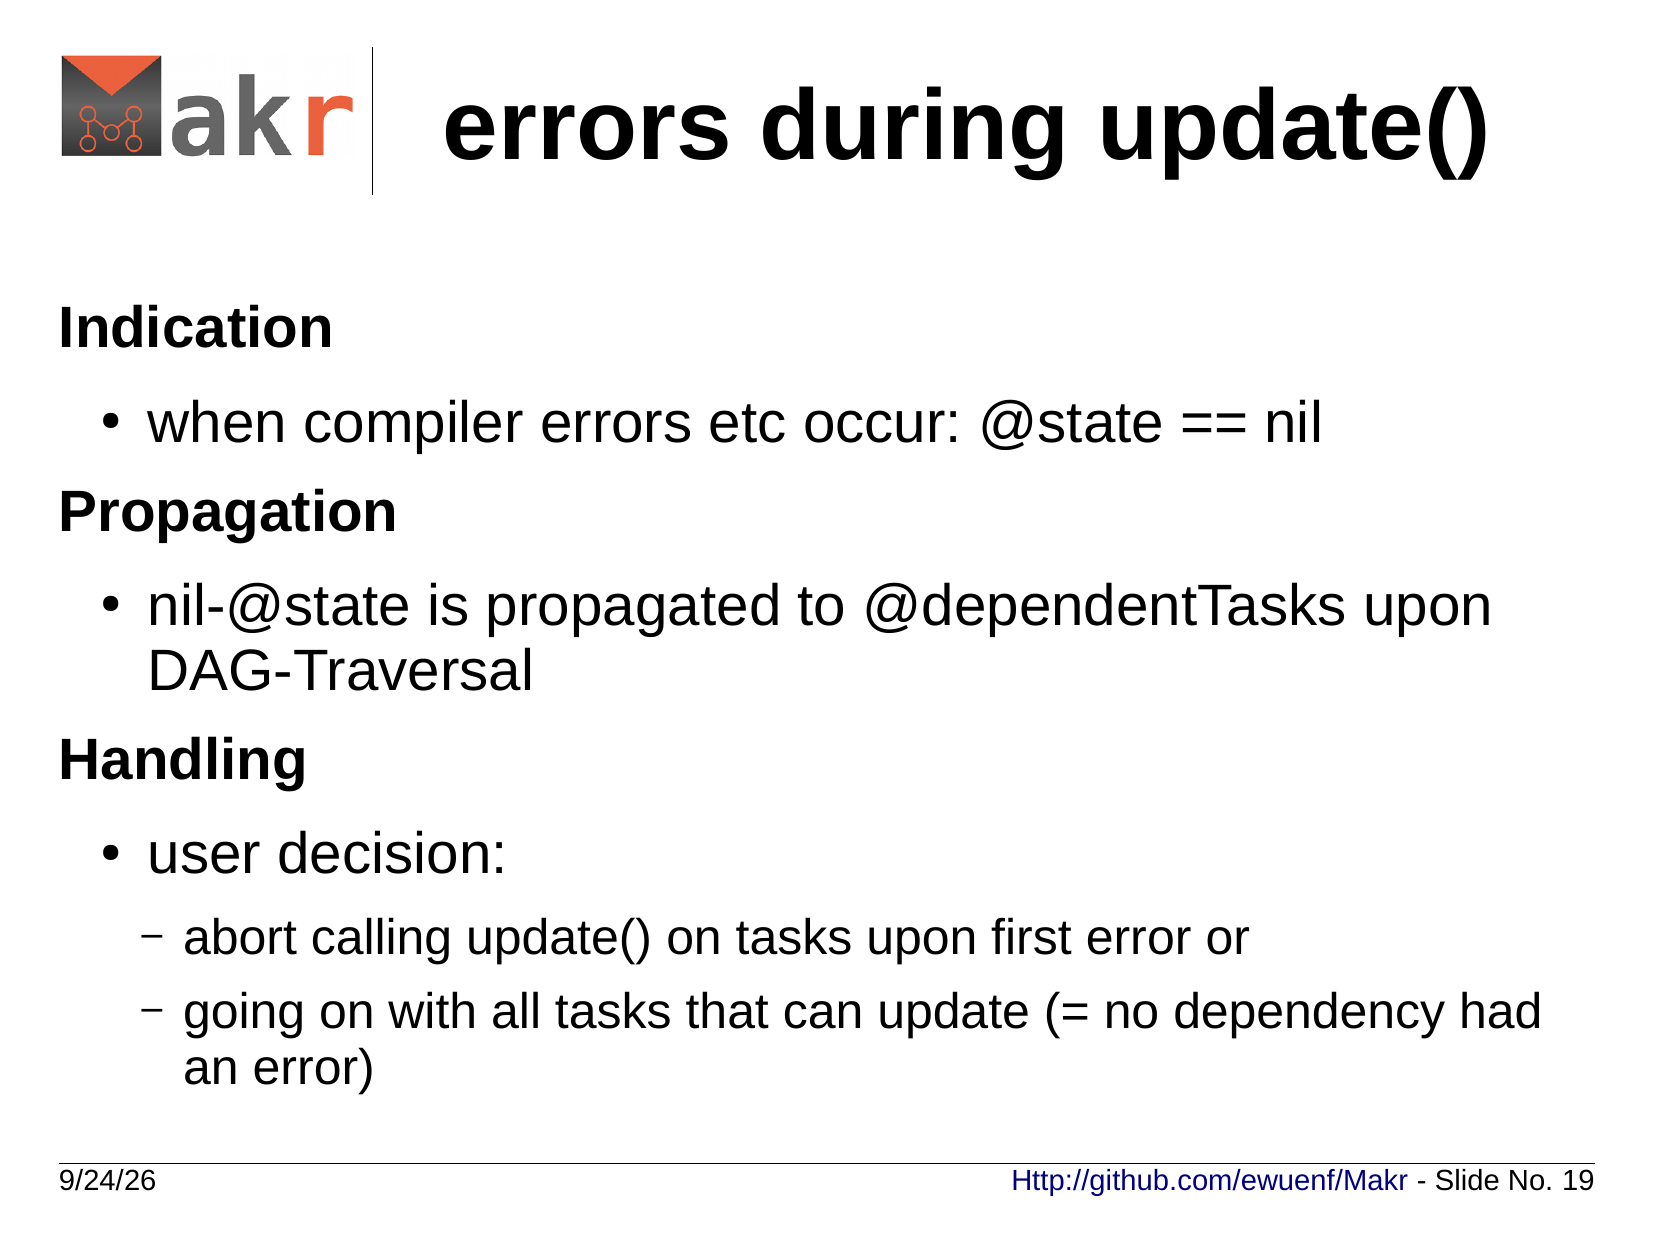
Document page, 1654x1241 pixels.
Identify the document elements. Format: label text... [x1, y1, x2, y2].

list Indication when compiler errors etc occur: @state == nil Propagation nil-@state is propagated to @dependentTasks upon DAG-Traversal Handling user decision: abort calling update() on tasks upon first error or going on with all tasks that can update (= no dependency had an error) [59, 295, 1595, 1114]
picture [59, 53, 355, 158]
title errors during update() [442, 68, 1607, 181]
